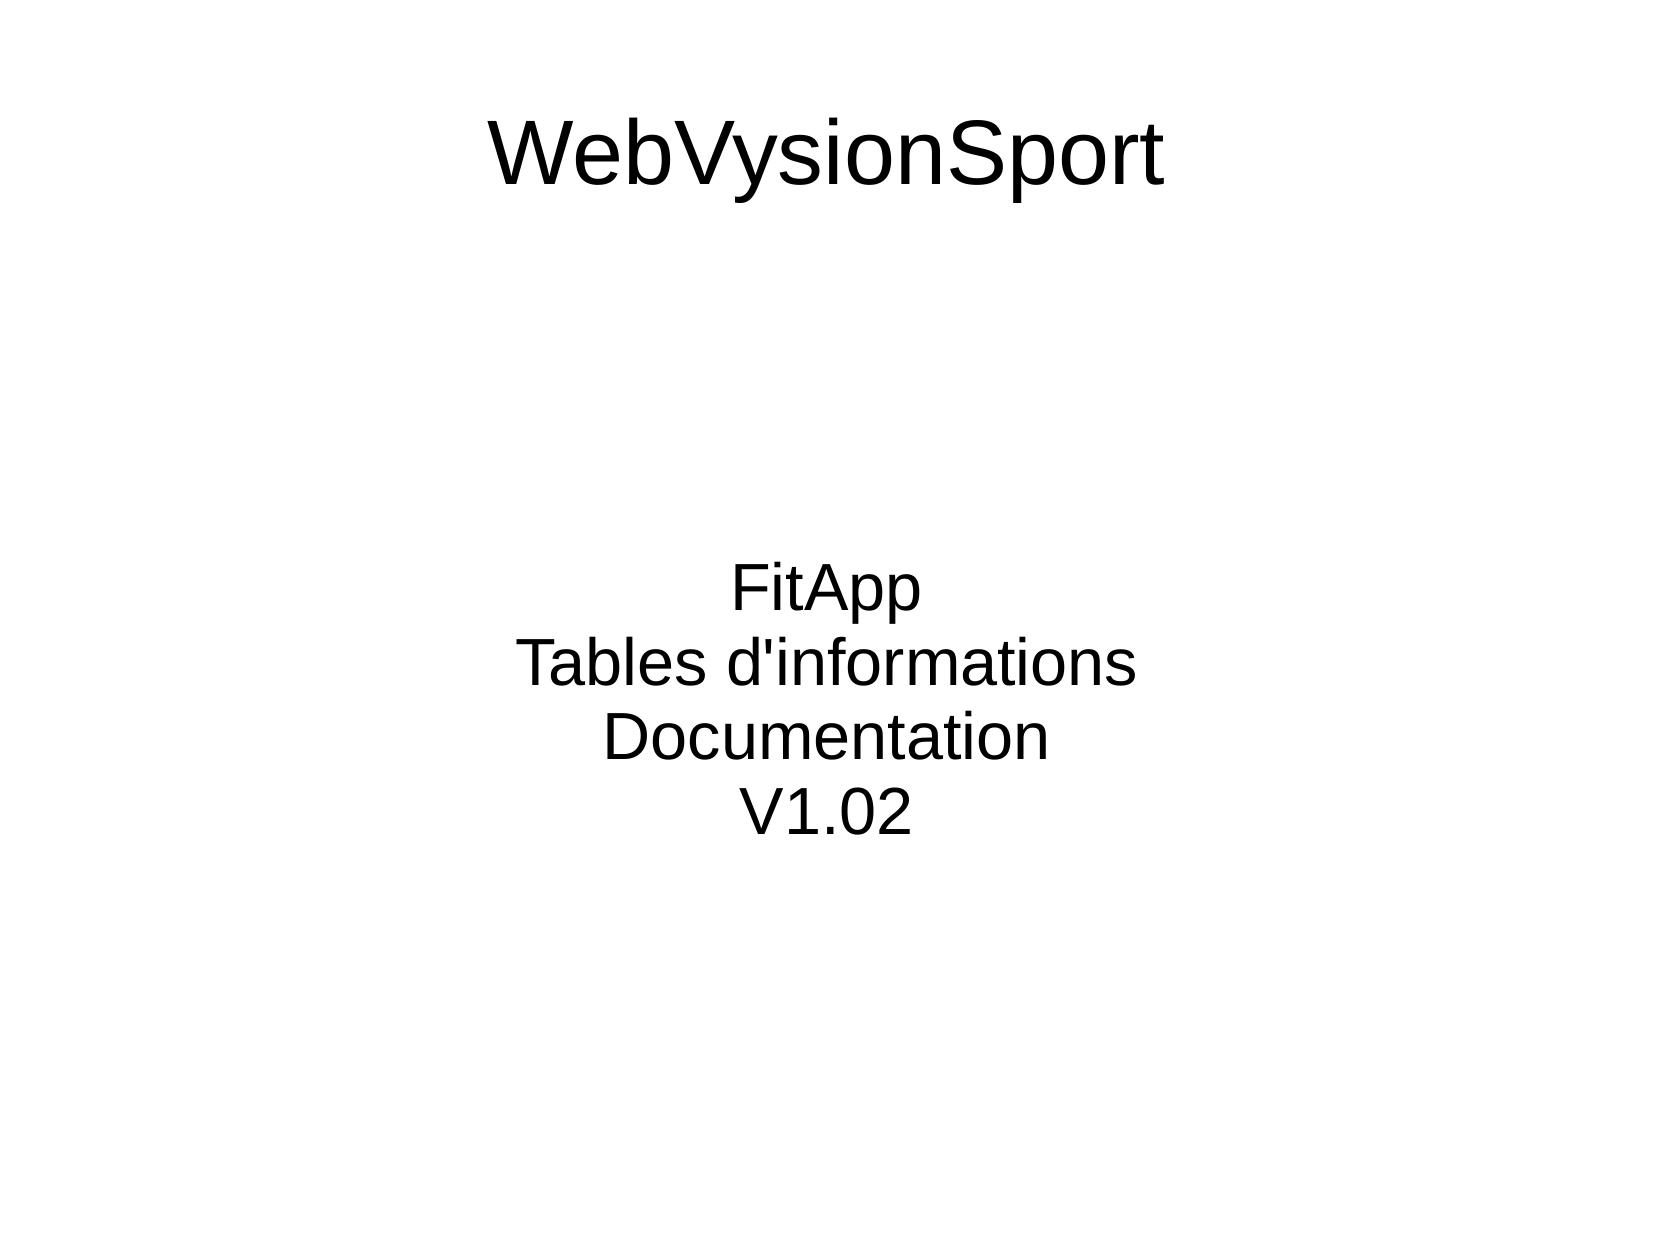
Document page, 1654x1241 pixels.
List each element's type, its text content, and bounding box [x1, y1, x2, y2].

subtitle FitApp Tables d'informations Documentation V1.02 [82, 290, 1571, 1109]
title WebVysionSport [82, 49, 1571, 257]
